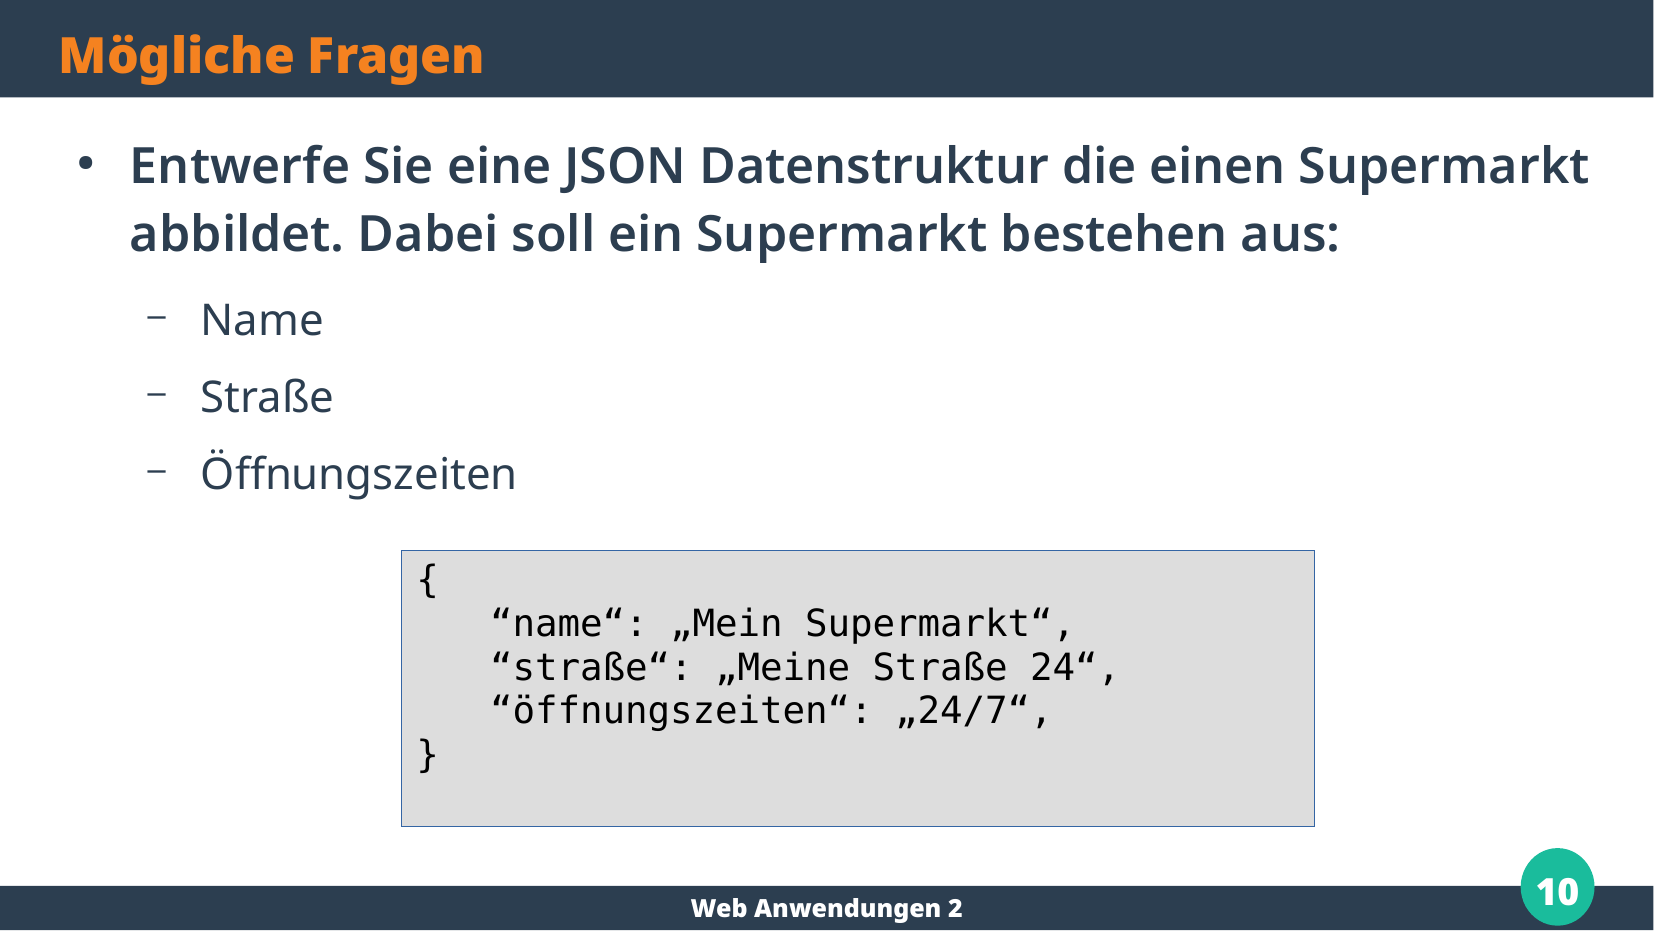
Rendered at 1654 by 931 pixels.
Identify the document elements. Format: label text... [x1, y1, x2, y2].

list Entwerfe Sie eine JSON Datenstruktur die einen Supermarkt abbildet. Dabei soll ein Supermarkt bestehen aus: Name Straße Öffnungszeiten [59, 129, 1595, 864]
text_box { “name“: „Mein Supermarkt“, “straße“: „Meine Straße 24“, “öffnungszeiten“: „24/7“, } [401, 550, 1315, 827]
title Mögliche Fragen [59, 8, 1595, 89]
